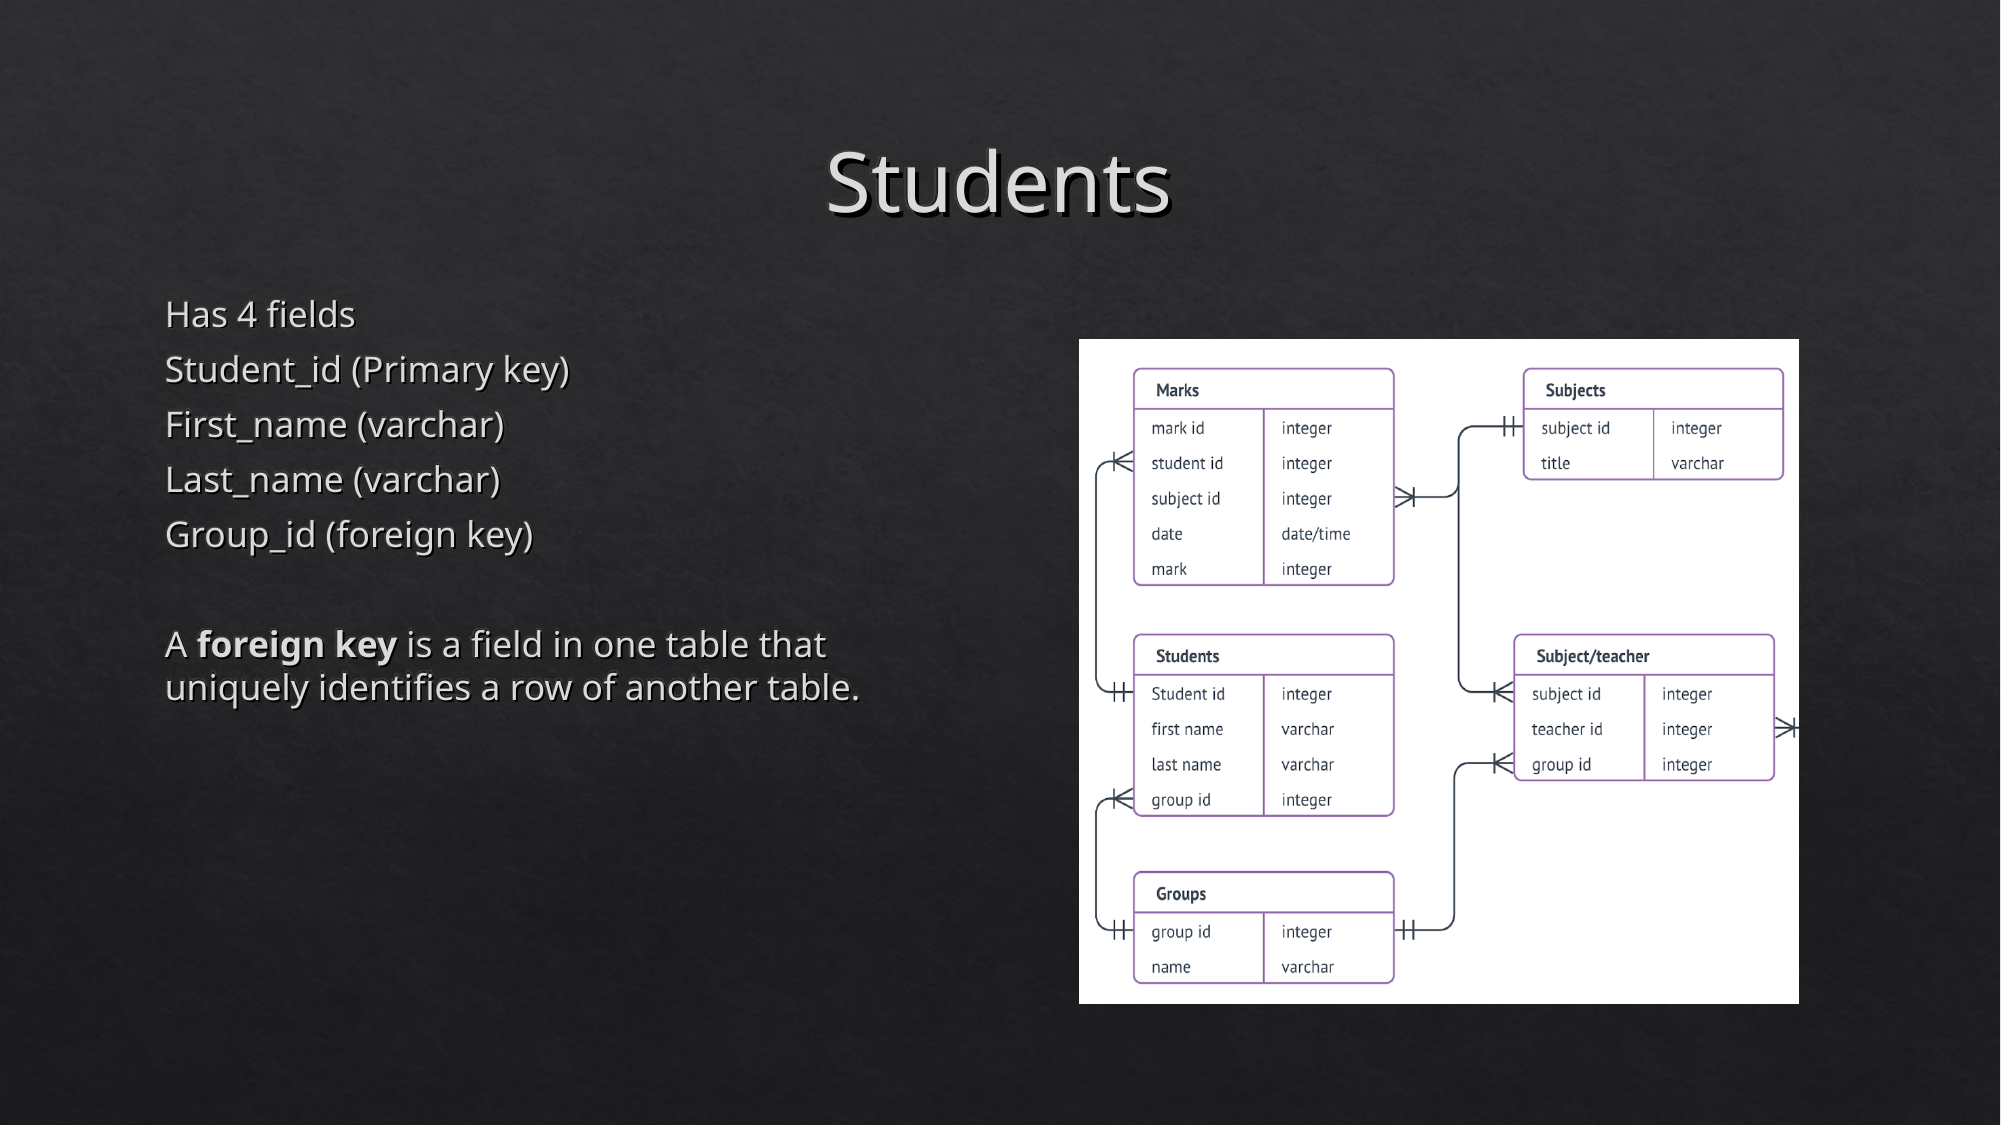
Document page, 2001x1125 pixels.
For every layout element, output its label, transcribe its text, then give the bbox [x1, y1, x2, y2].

title Students [149, 99, 1849, 260]
picture [1079, 339, 1799, 1004]
list Has 4 fields Student_id (Primary key) First_name (varchar) Last_name (varchar) Group_id (foreign key) A foreign key is a field in one table that uniquely identifies a row of another table. [149, 284, 981, 950]
